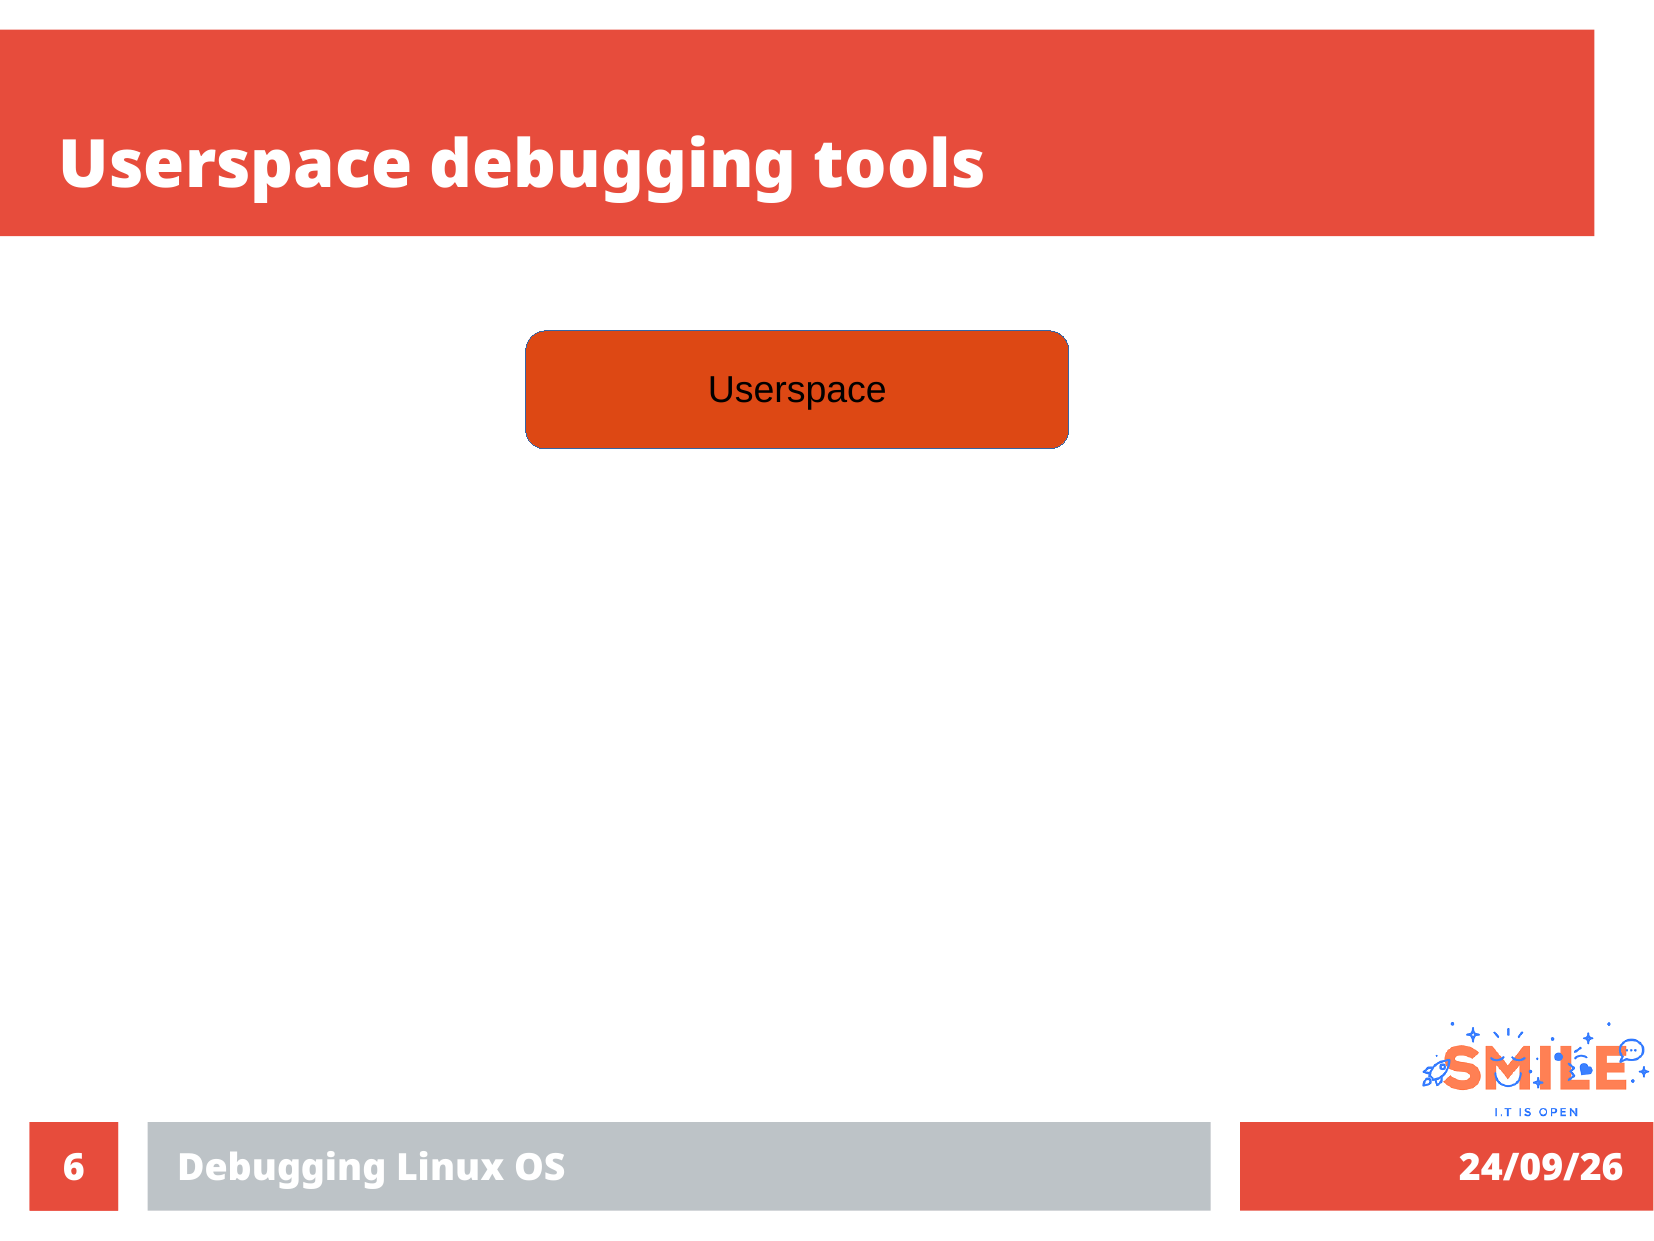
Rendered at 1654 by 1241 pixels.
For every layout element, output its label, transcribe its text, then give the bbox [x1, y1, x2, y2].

text_box Userspace [525, 330, 1069, 449]
title Userspace debugging tools [59, 59, 1595, 207]
picture [1417, 1019, 1653, 1123]
